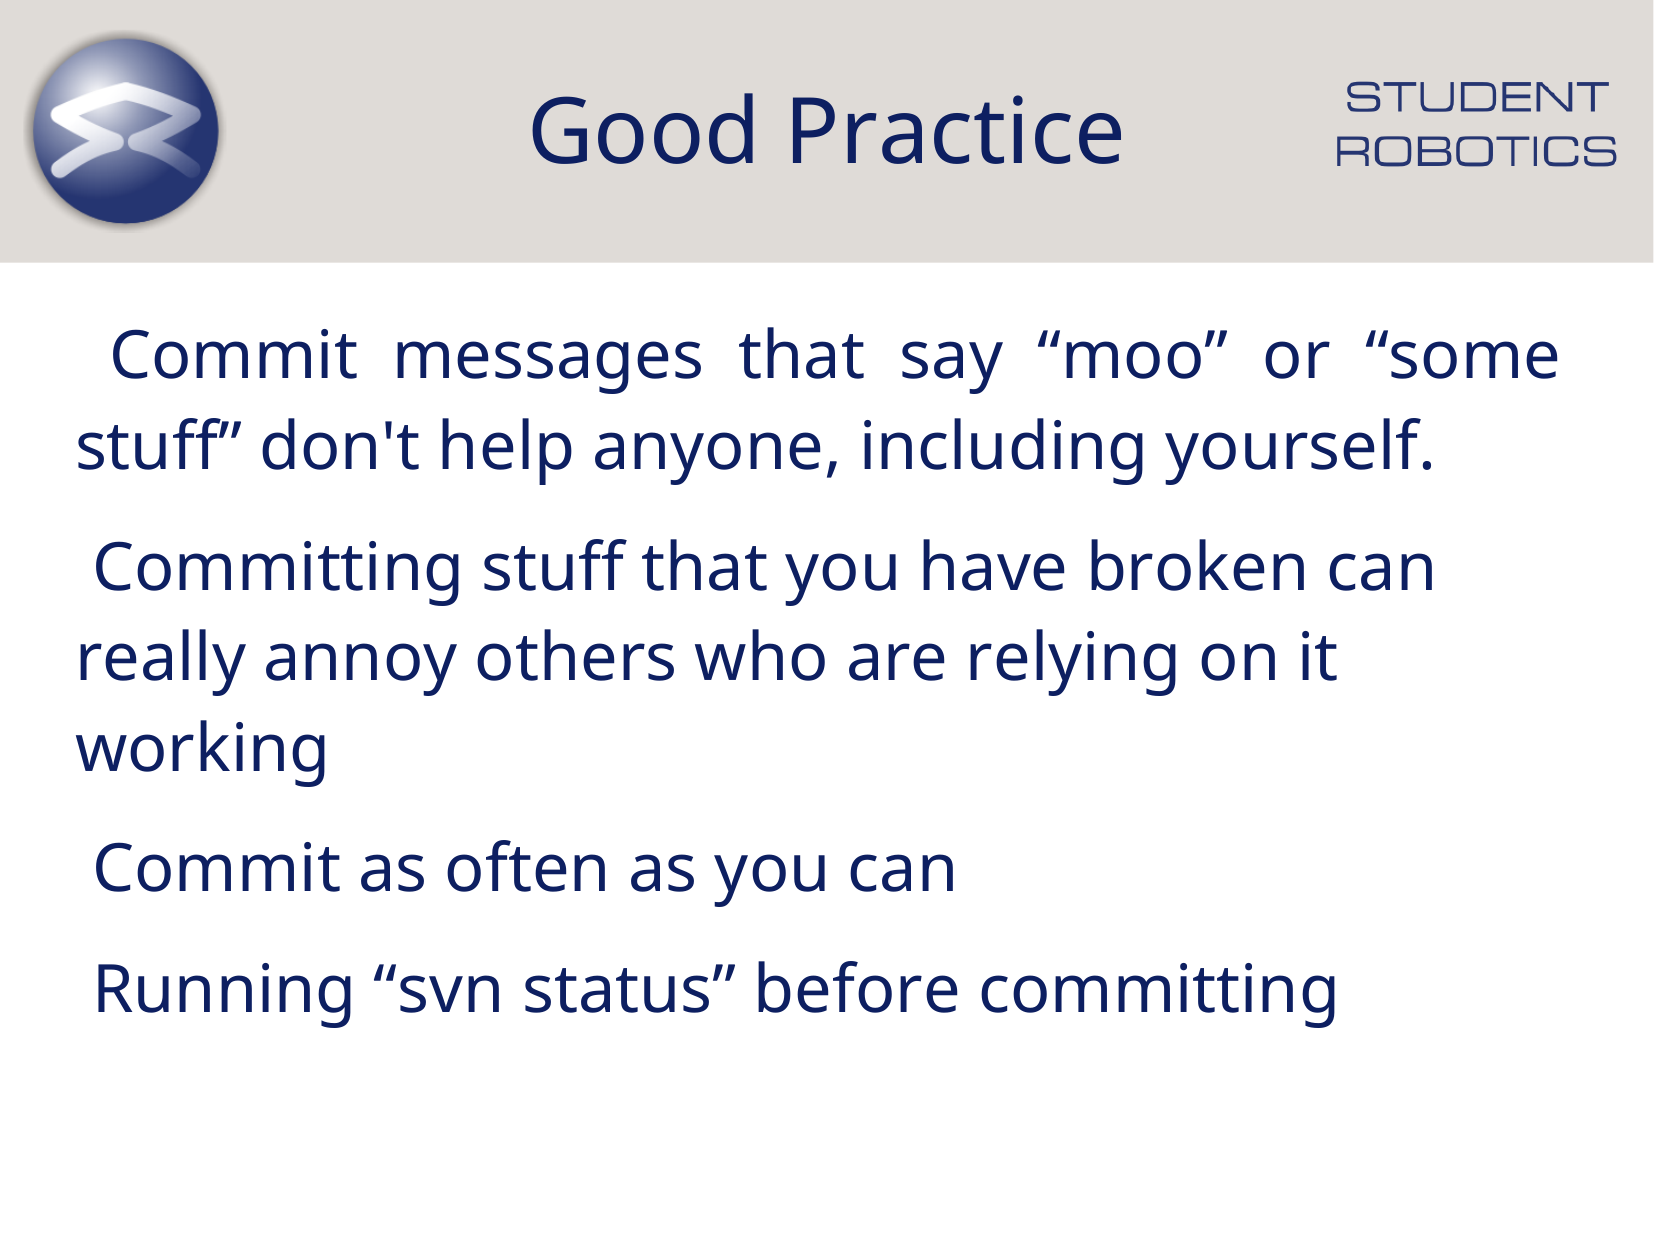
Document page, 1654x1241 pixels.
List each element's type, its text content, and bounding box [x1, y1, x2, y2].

picture [1571, 68, 1633, 174]
title Good Practice [82, 0, 1571, 257]
list Commit messages that say “moo” or “some stuff” don't help anyone, including yourself. Committing stuff that you have broken can really annoy others who are relying on it working Commit as often as you can Running “svn status” before committing [75, 307, 1564, 1112]
picture [9, 19, 82, 245]
